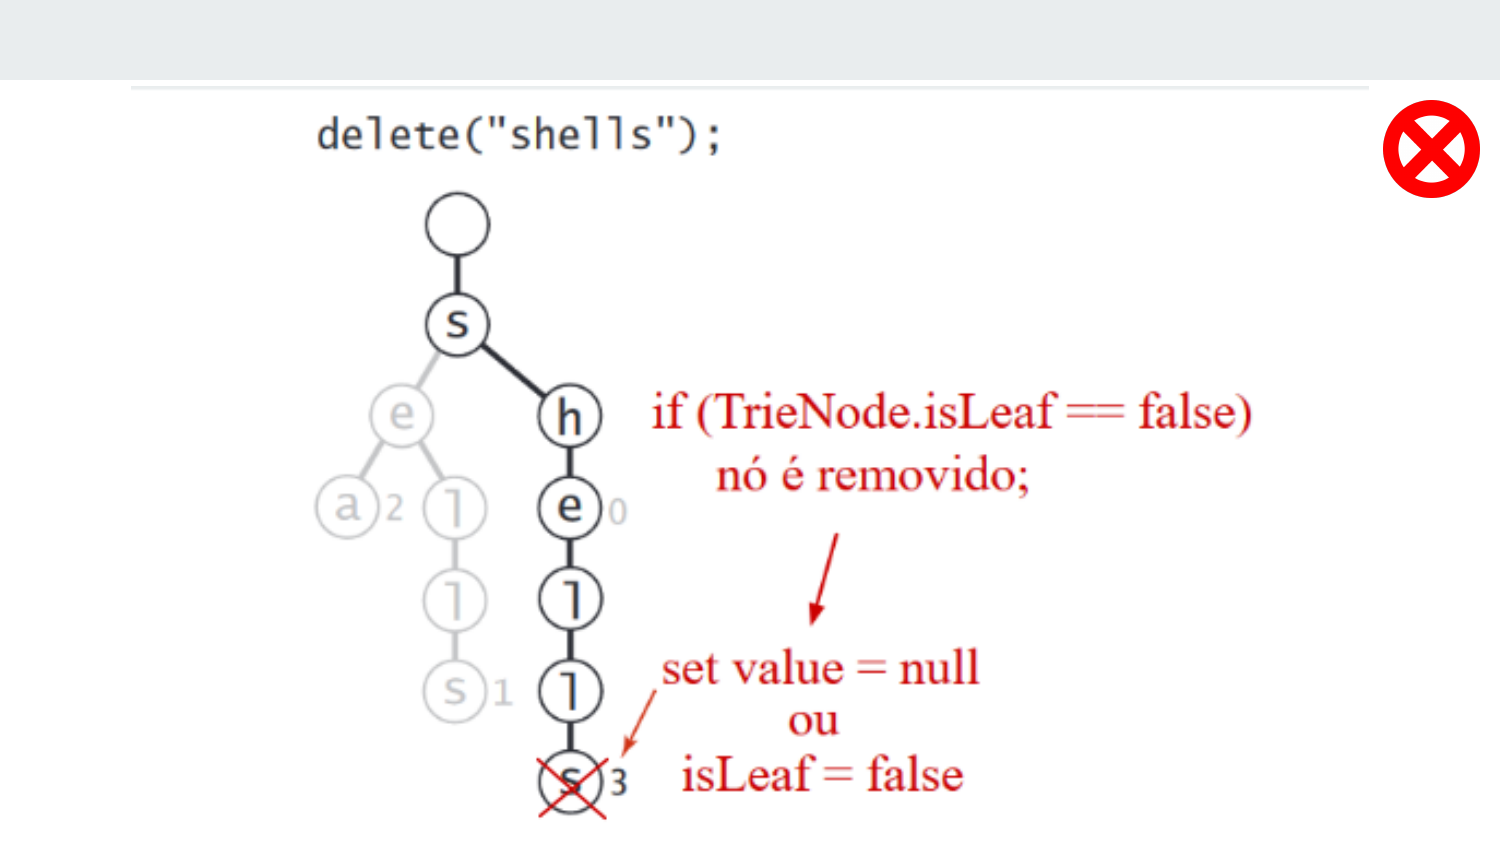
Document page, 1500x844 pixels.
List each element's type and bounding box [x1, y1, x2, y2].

picture [120, 86, 1369, 844]
picture [1383, 100, 1480, 198]
